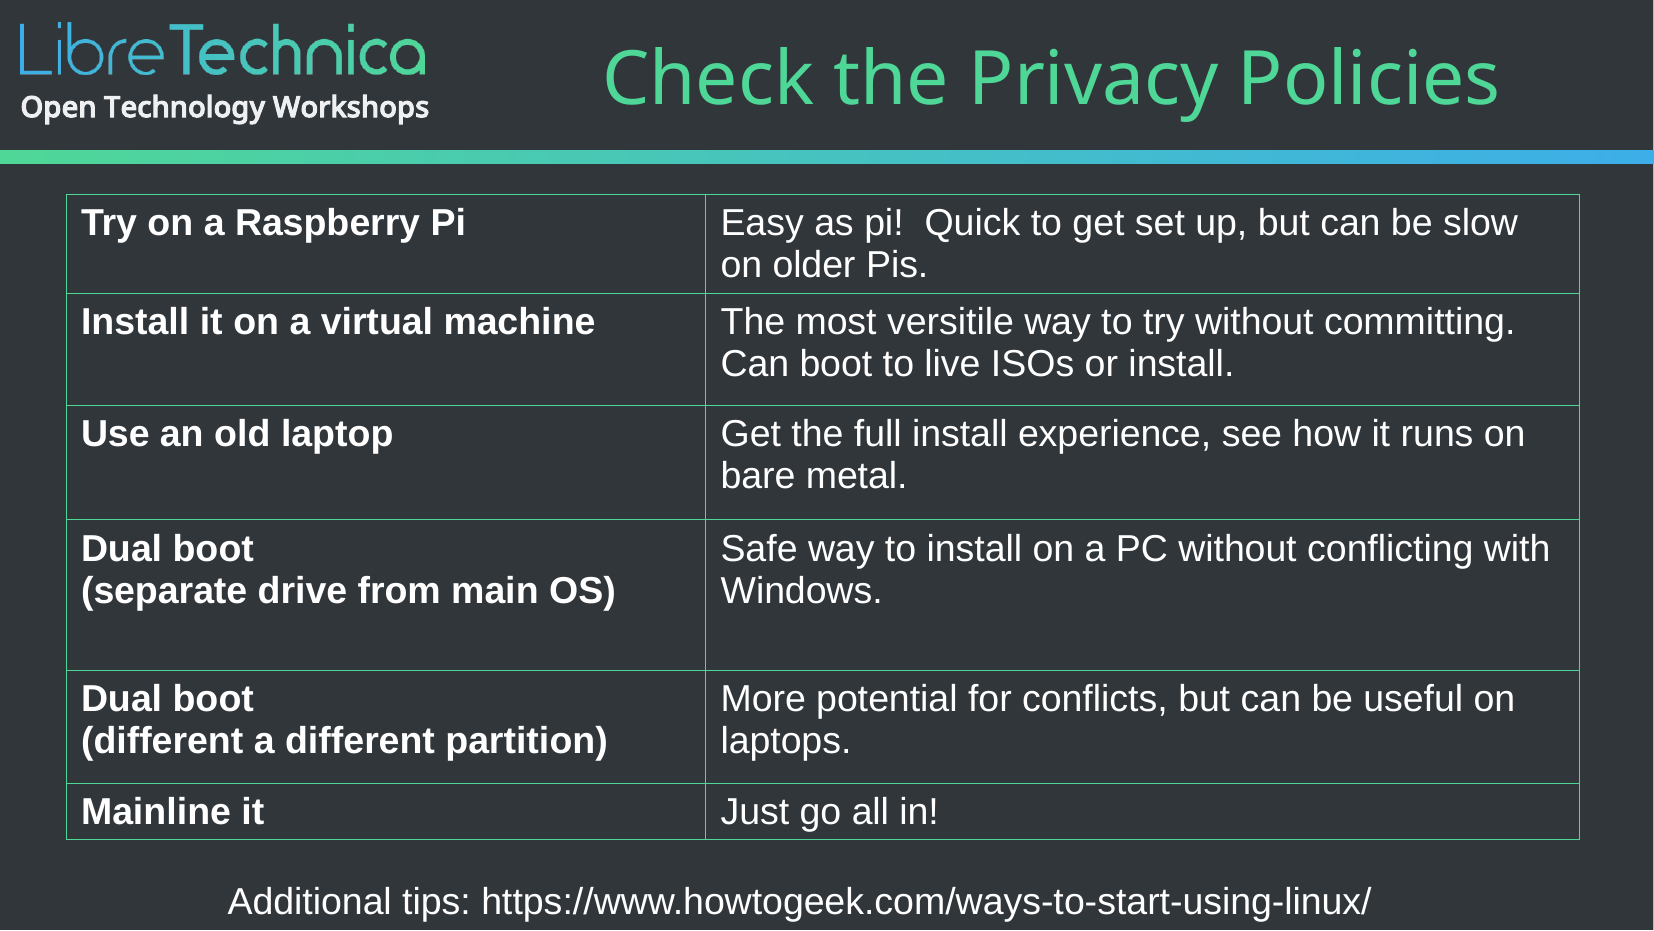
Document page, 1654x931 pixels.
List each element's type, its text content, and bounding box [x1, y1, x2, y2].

table_cell Mainline it [67, 784, 705, 839]
table_cell Get the full install experience, see how it runs on bare metal. [706, 406, 1579, 519]
text_box [0, 150, 1654, 164]
table_cell Just go all in! [706, 784, 1579, 839]
table_cell Use an old laptop [67, 406, 705, 519]
table_cell Install it on a virtual machine [67, 294, 705, 405]
title Open Technology Workshops [0, 73, 450, 134]
table_cell Safe way to install on a PC without conflicting with Windows. [706, 520, 1579, 670]
table_cell Dual boot (separate drive from main OS) [67, 520, 705, 670]
table_header Easy as pi! Quick to get set up, but can be slow on older Pis. [706, 195, 1579, 293]
text_box Additional tips: https://www.howtogeek.com/ways-to-start-using-linux/ [212, 873, 1413, 931]
table_cell Dual boot (different a different partition) [67, 671, 705, 783]
text_box Check the Privacy Policies [450, 0, 1654, 151]
table_header Try on a Raspberry Pi [67, 195, 705, 293]
picture [20, 22, 425, 75]
table_cell The most versitile way to try without committing. Can boot to live ISOs or install. [706, 294, 1579, 405]
table_cell More potential for conflicts, but can be useful on laptops. [706, 671, 1579, 783]
